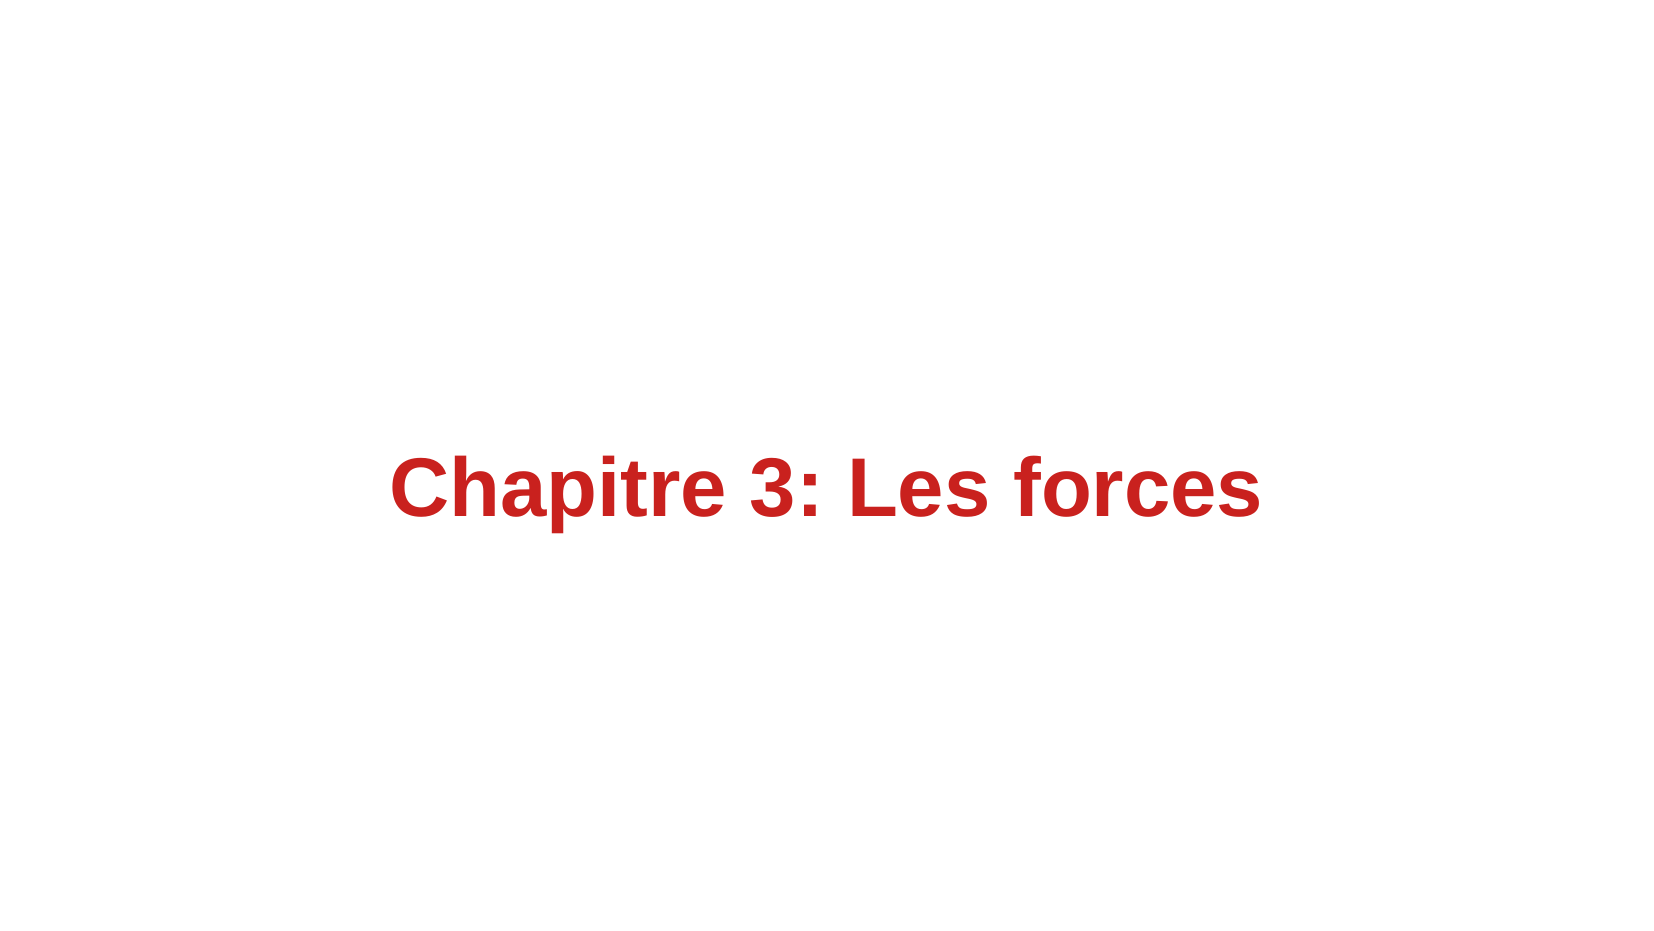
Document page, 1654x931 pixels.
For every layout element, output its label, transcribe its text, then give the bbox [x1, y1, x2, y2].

subtitle Chapitre 3: Les forces [82, 217, 1571, 758]
